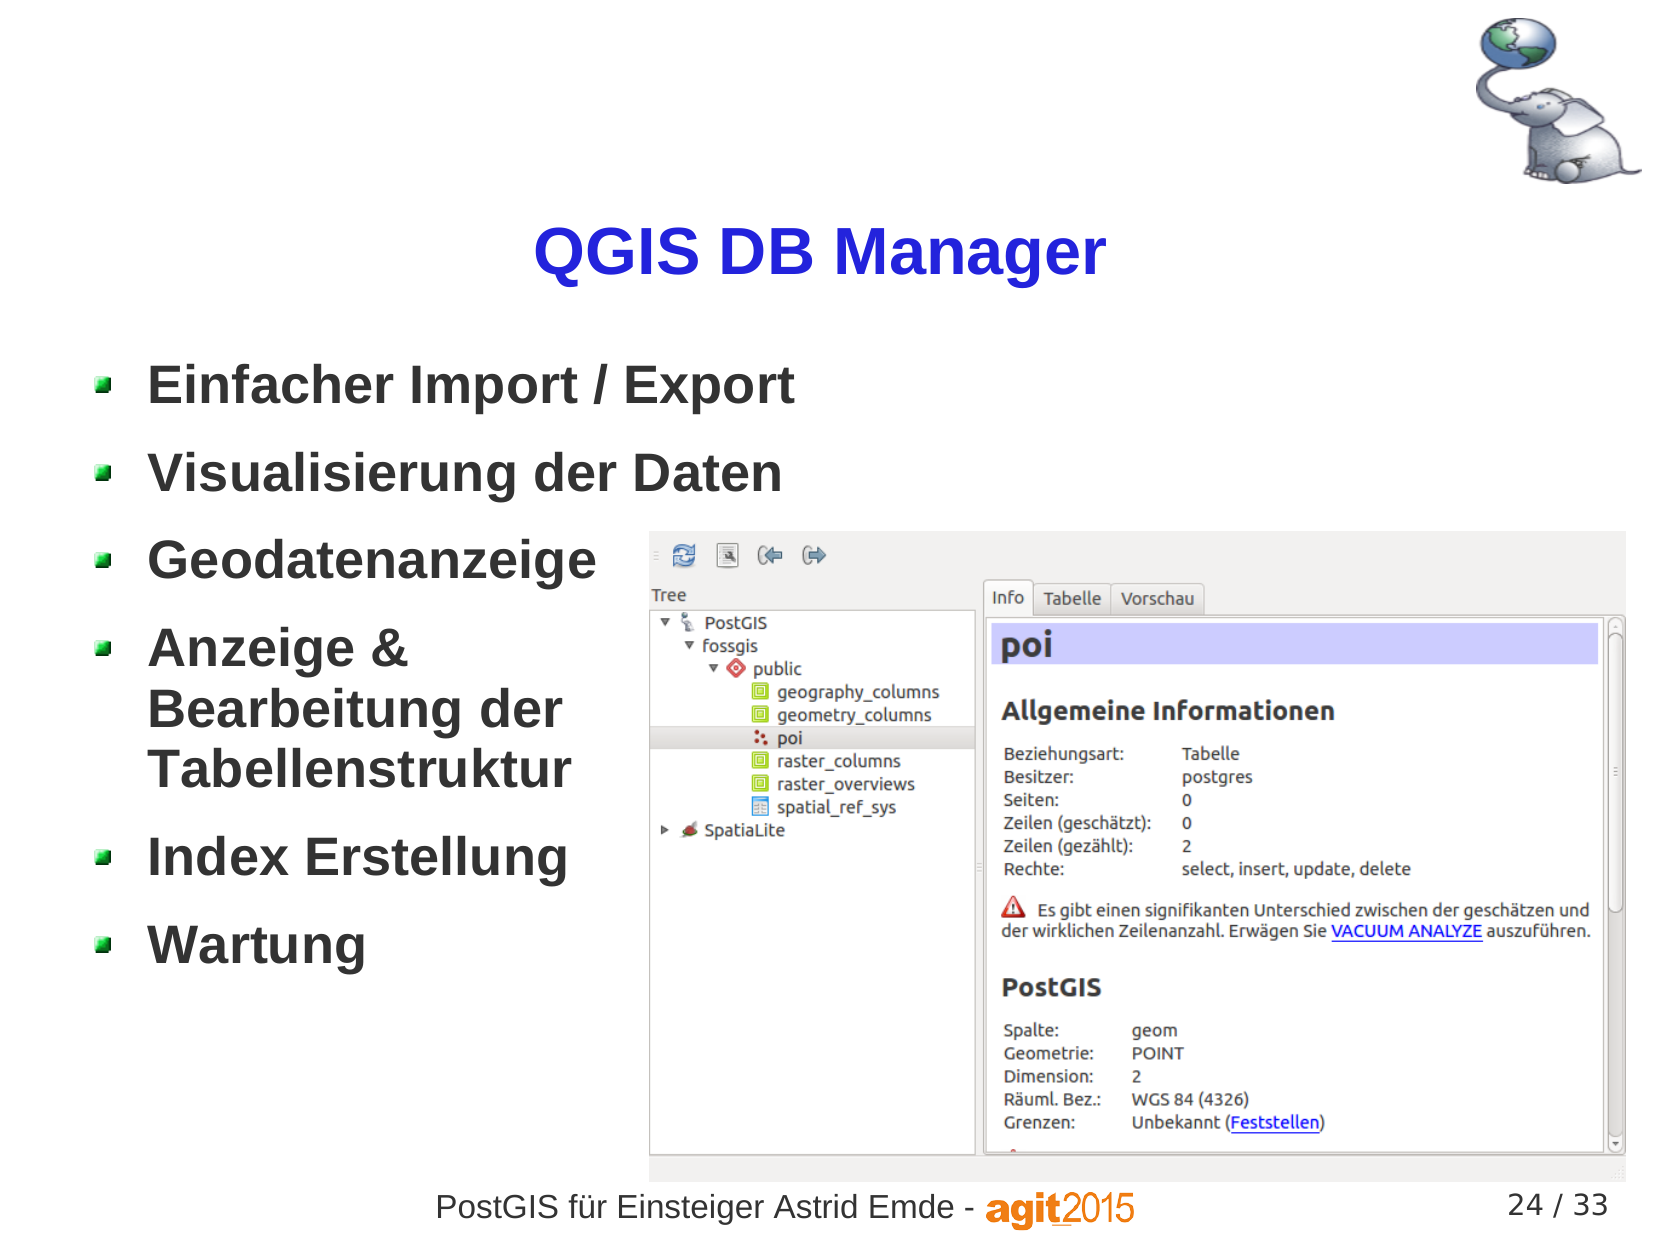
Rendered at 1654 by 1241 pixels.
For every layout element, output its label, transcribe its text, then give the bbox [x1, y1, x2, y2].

picture [1476, 18, 1642, 184]
picture [649, 531, 1626, 1182]
list Einfacher Import / Export Visualisierung der Daten Geodatenanzeige Anzeige & Bearbeitung der Tabellenstruktur Index Erstellung Wartung [76, 354, 1565, 1173]
picture [986, 1192, 1134, 1231]
title QGIS DB Manager [76, 177, 1565, 325]
